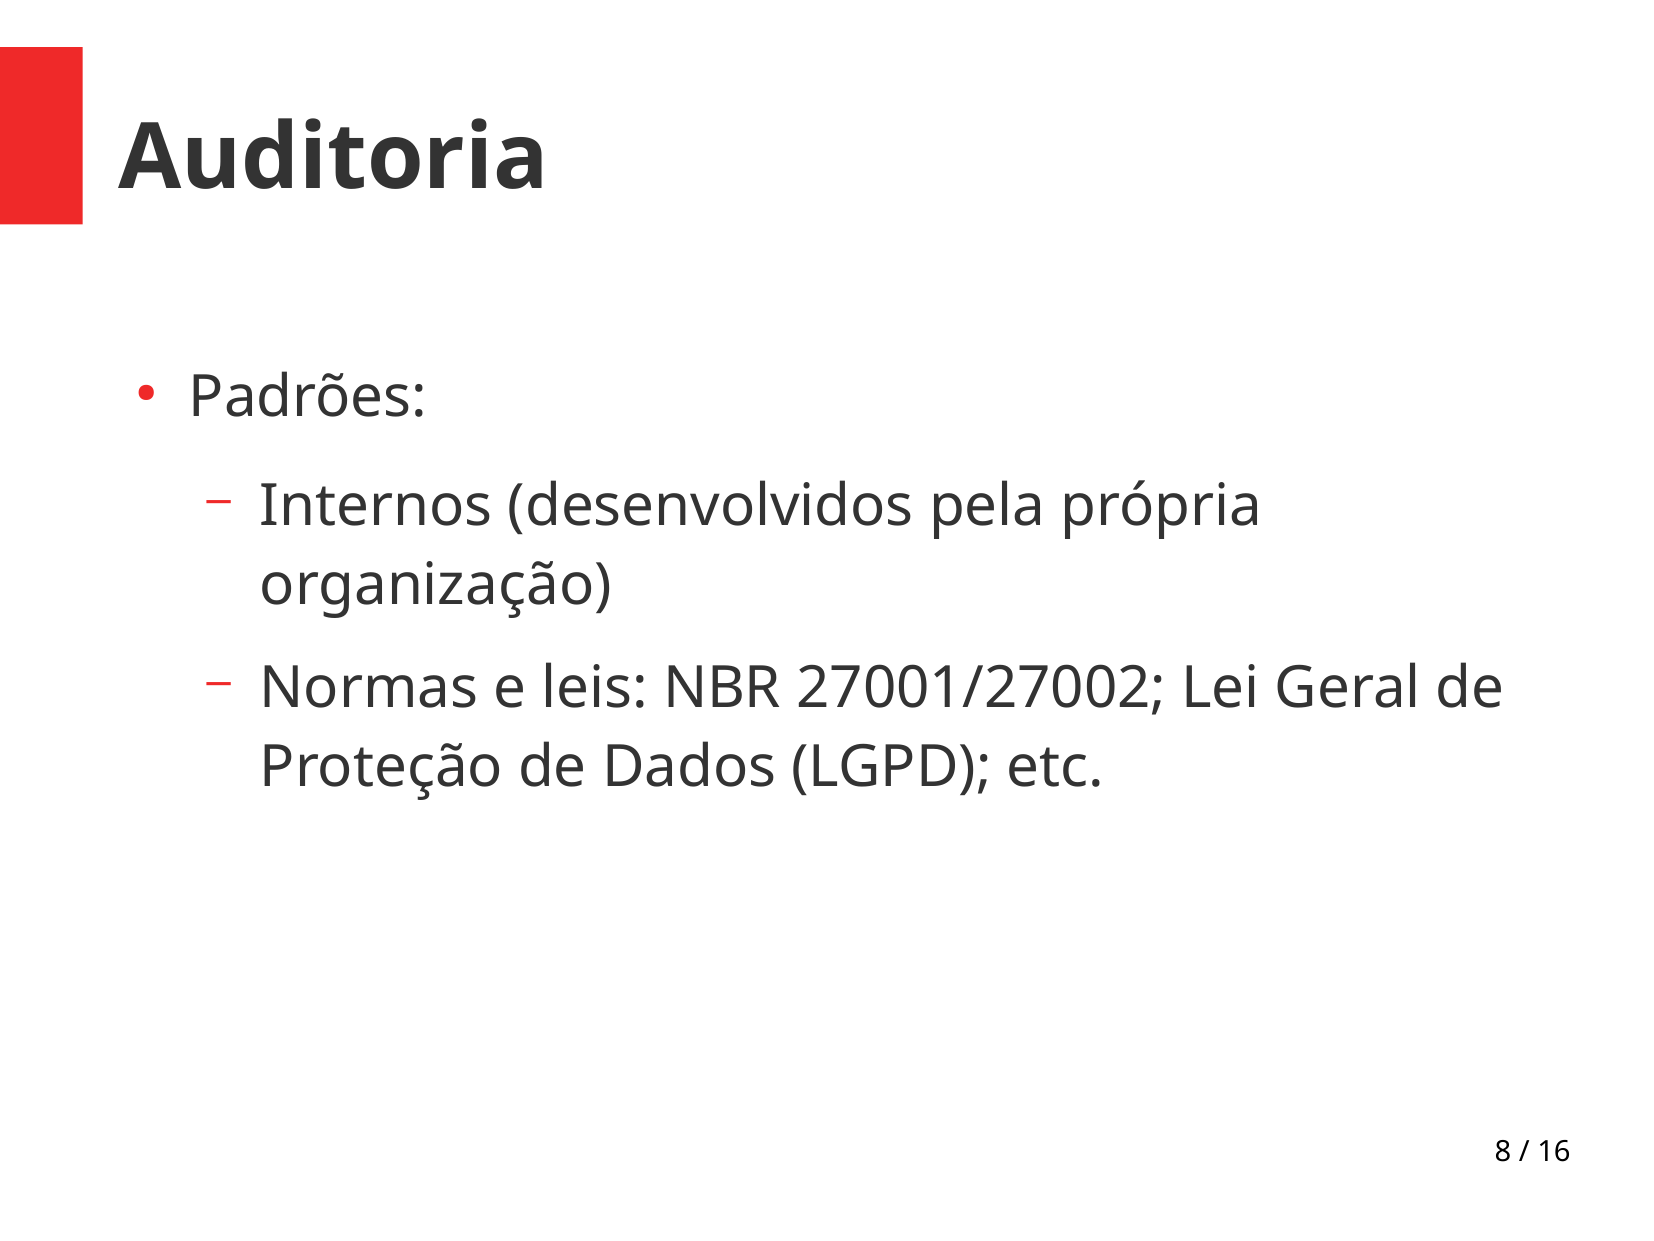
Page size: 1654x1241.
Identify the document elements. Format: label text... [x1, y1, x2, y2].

list Padrões: Internos (desenvolvidos pela própria organização) Normas e leis: NBR 27001/27002; Lei Geral de Proteção de Dados (LGPD); etc. [118, 354, 1536, 1074]
title Auditoria [118, 49, 1571, 257]
